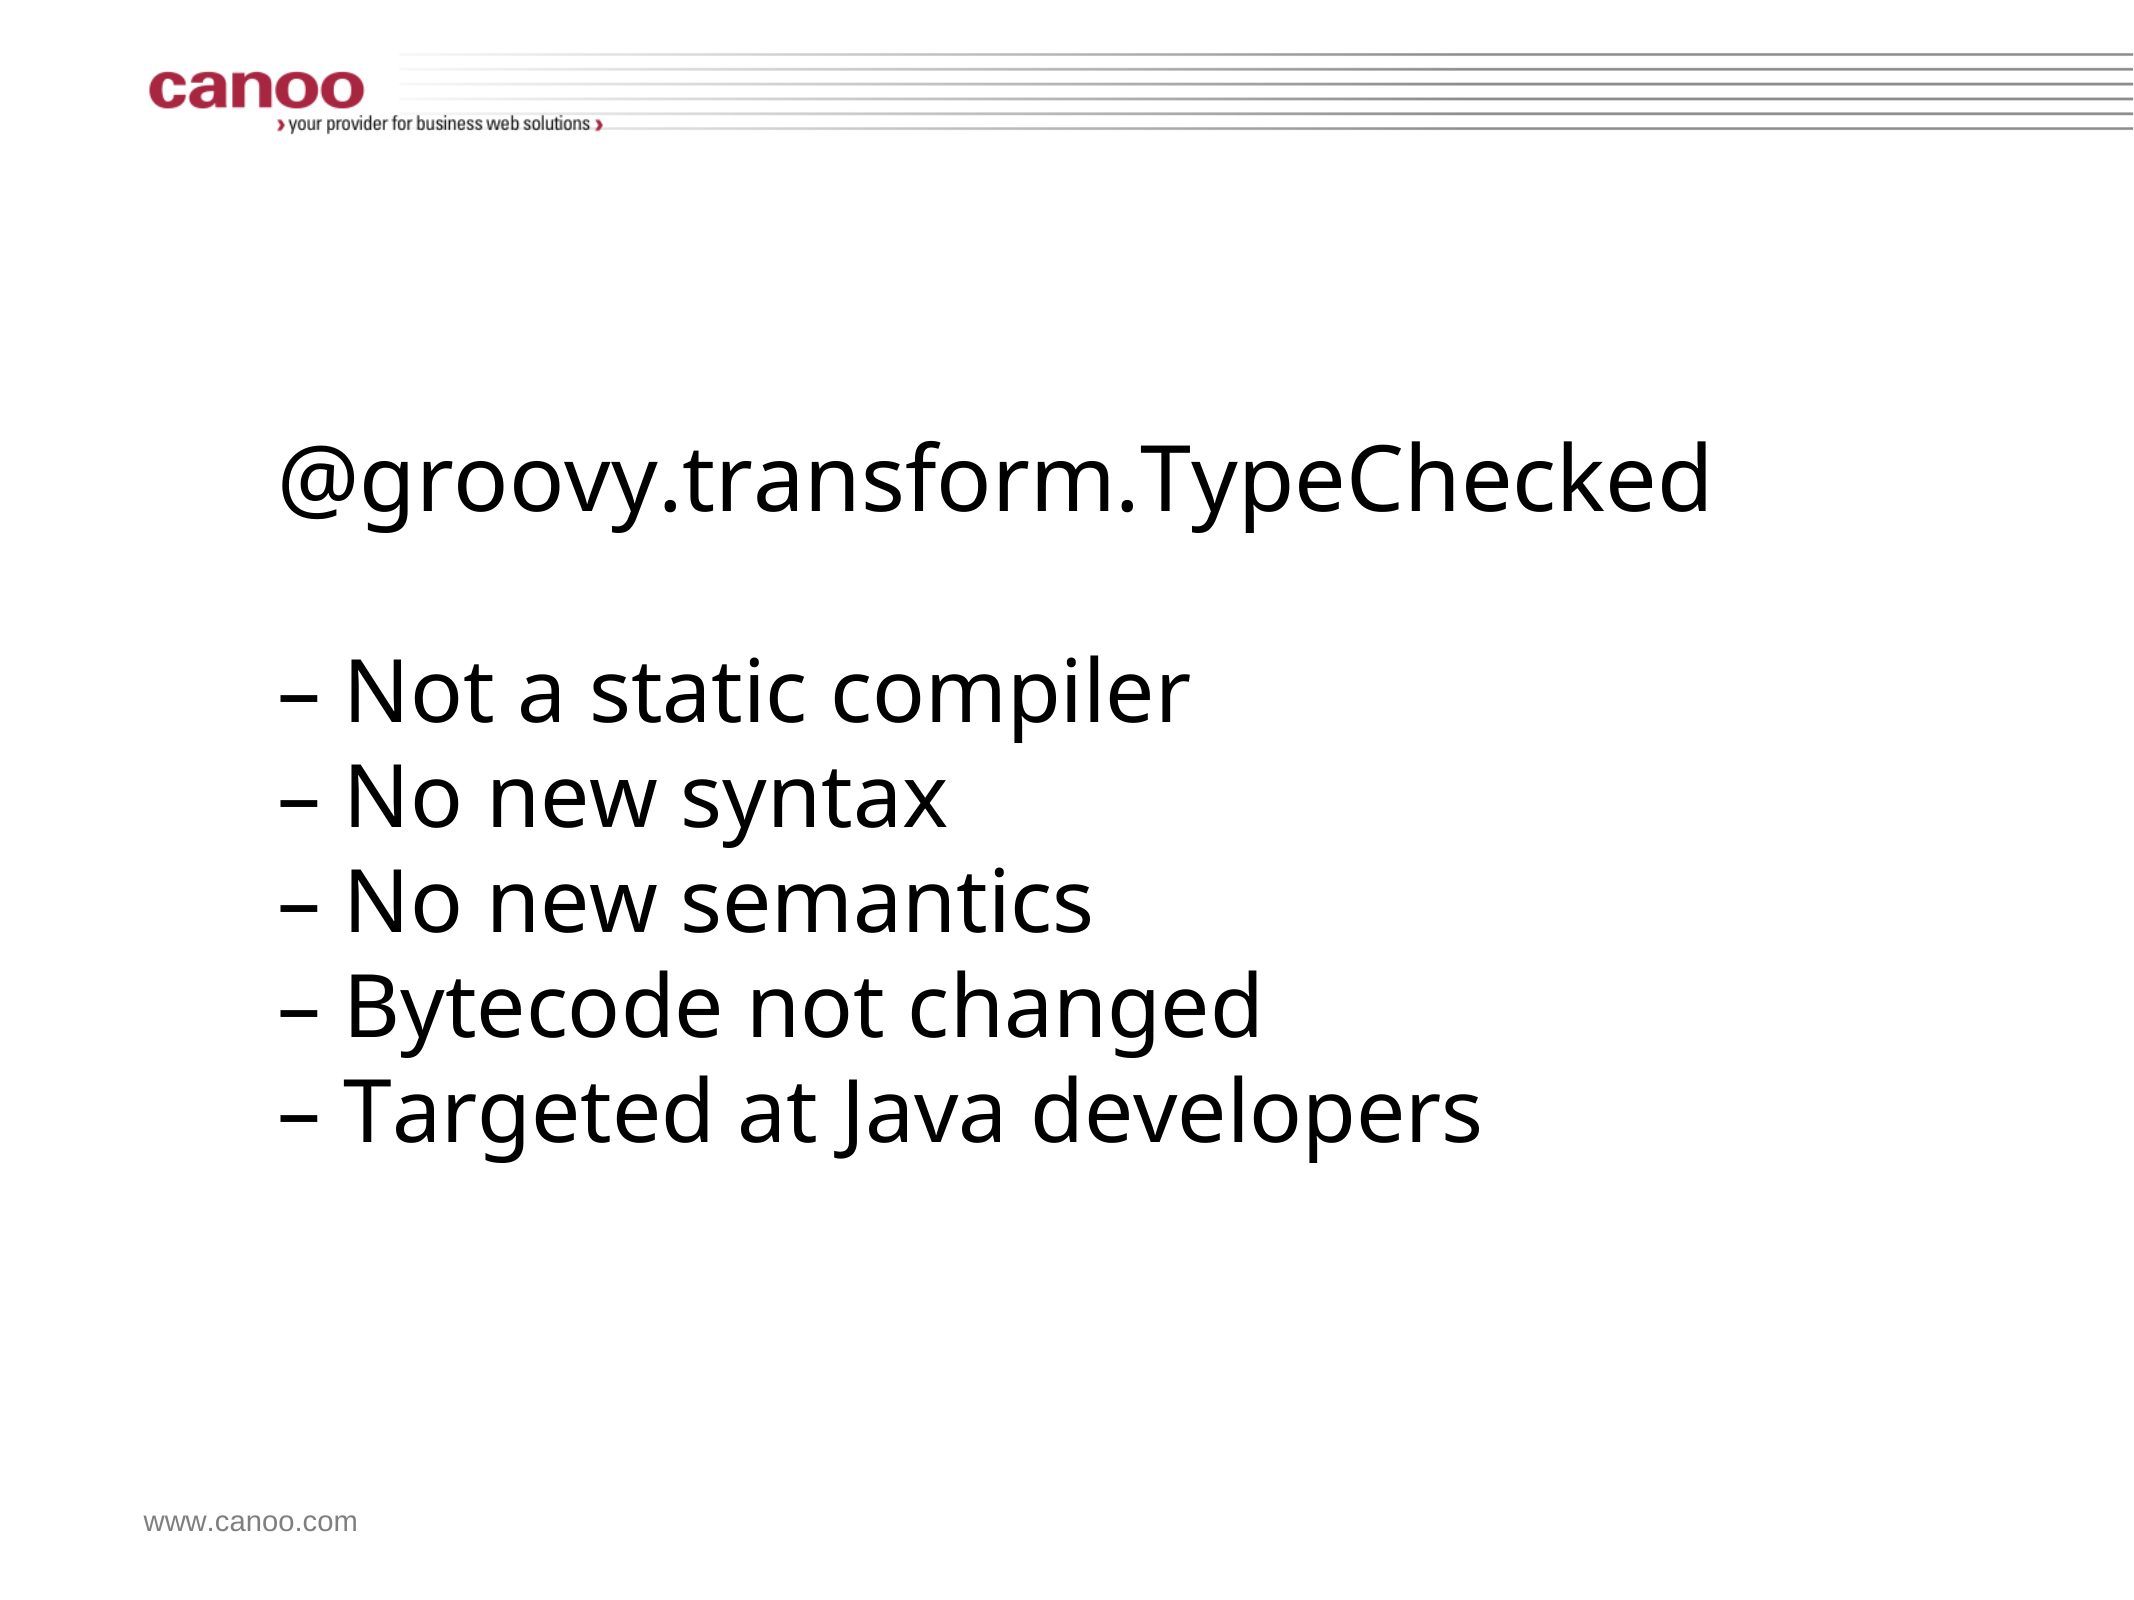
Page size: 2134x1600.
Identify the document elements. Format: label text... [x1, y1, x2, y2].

text_box @groovy.transform.TypeChecked – Not a static compiler – No new syntax – No new semantics – Bytecode not changed – Targeted at Java developers [262, 412, 2026, 1168]
picture [0, 21, 2134, 188]
